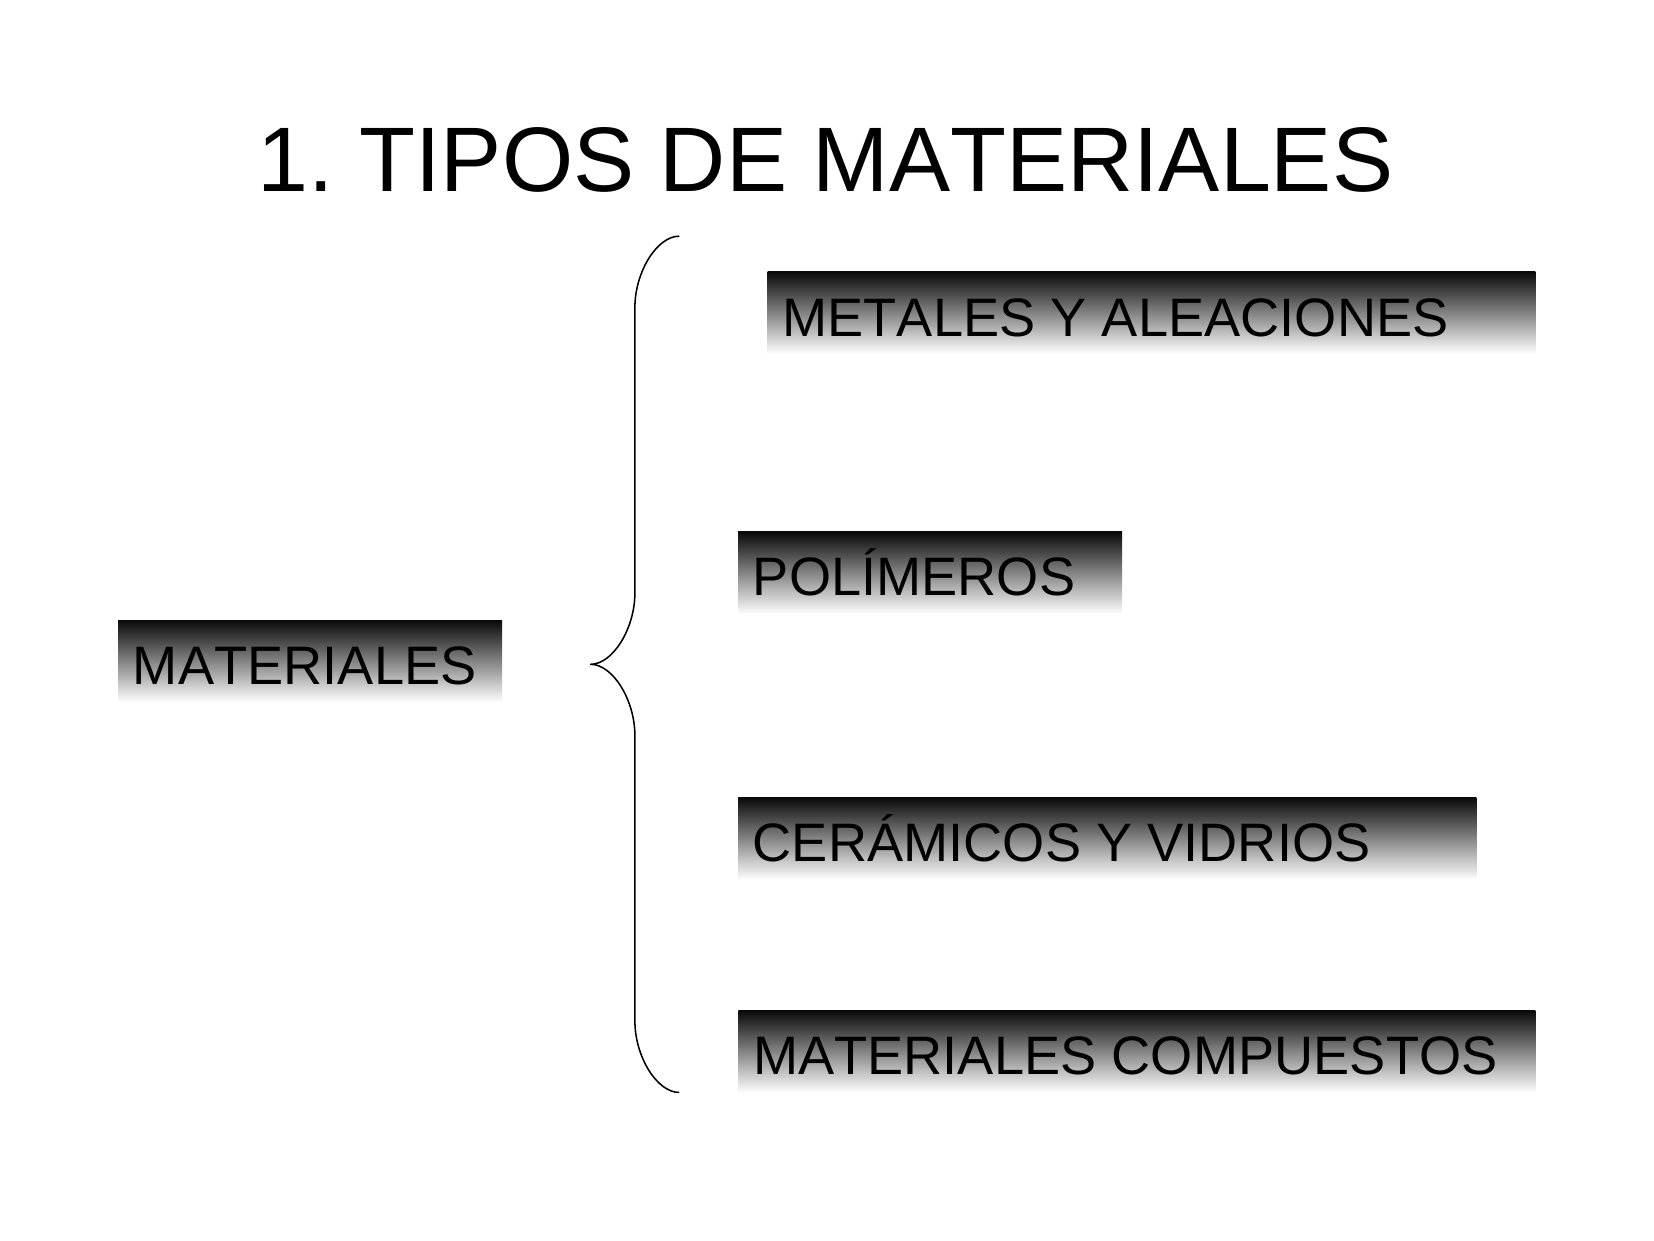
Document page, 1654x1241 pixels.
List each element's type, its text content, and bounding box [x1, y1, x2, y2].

text_box MATERIALES COMPUESTOS [738, 1010, 1536, 1093]
text_box CERÁMICOS Y VIDRIOS [738, 797, 1477, 880]
text_box MATERIALES [118, 620, 503, 703]
text_box POLÍMEROS [738, 531, 1123, 614]
text_box METALES Y ALEACIONES [767, 271, 1536, 355]
title 1. TIPOS DE MATERIALES [82, 56, 1571, 249]
